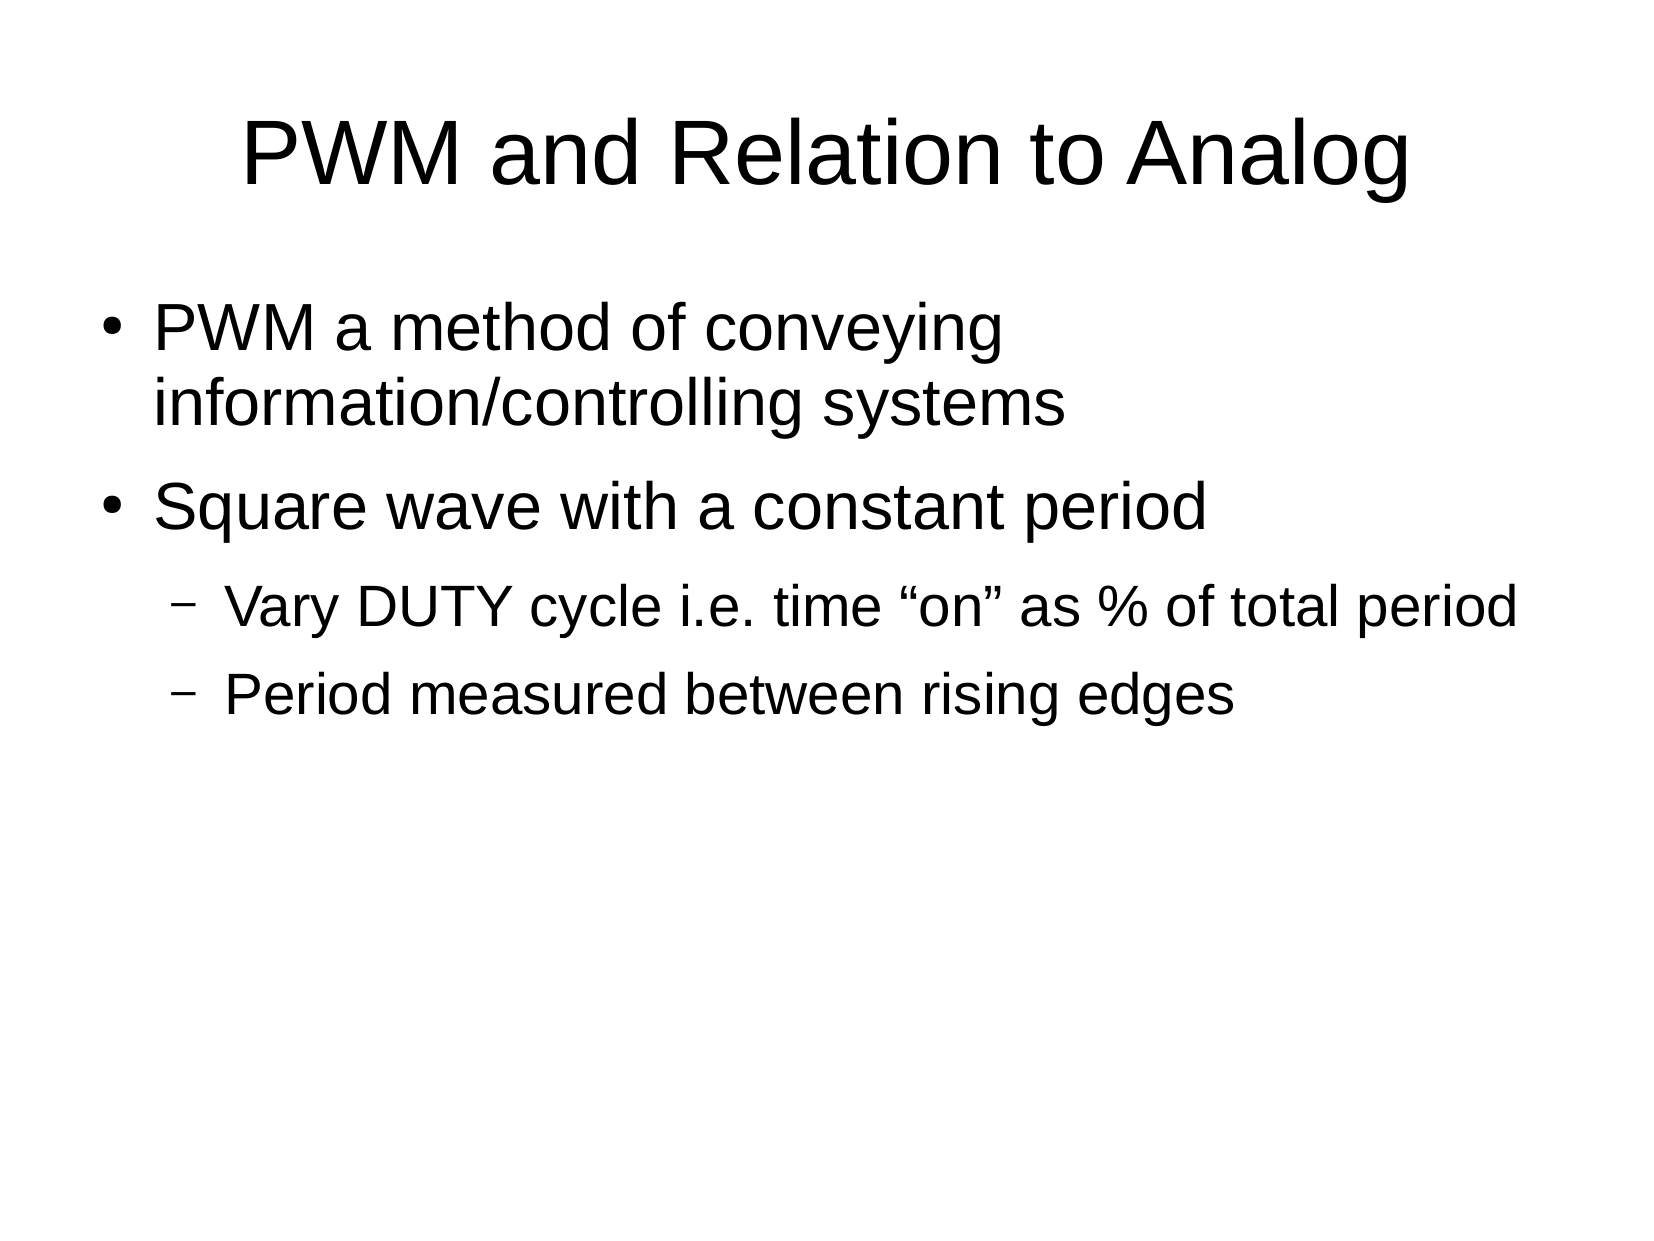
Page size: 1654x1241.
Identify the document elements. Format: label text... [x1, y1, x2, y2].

title PWM and Relation to Analog [82, 49, 1571, 257]
list PWM a method of conveying information/controlling systems Square wave with a constant period Vary DUTY cycle i.e. time “on” as % of total period Period measured between rising edges [82, 290, 1571, 1010]
